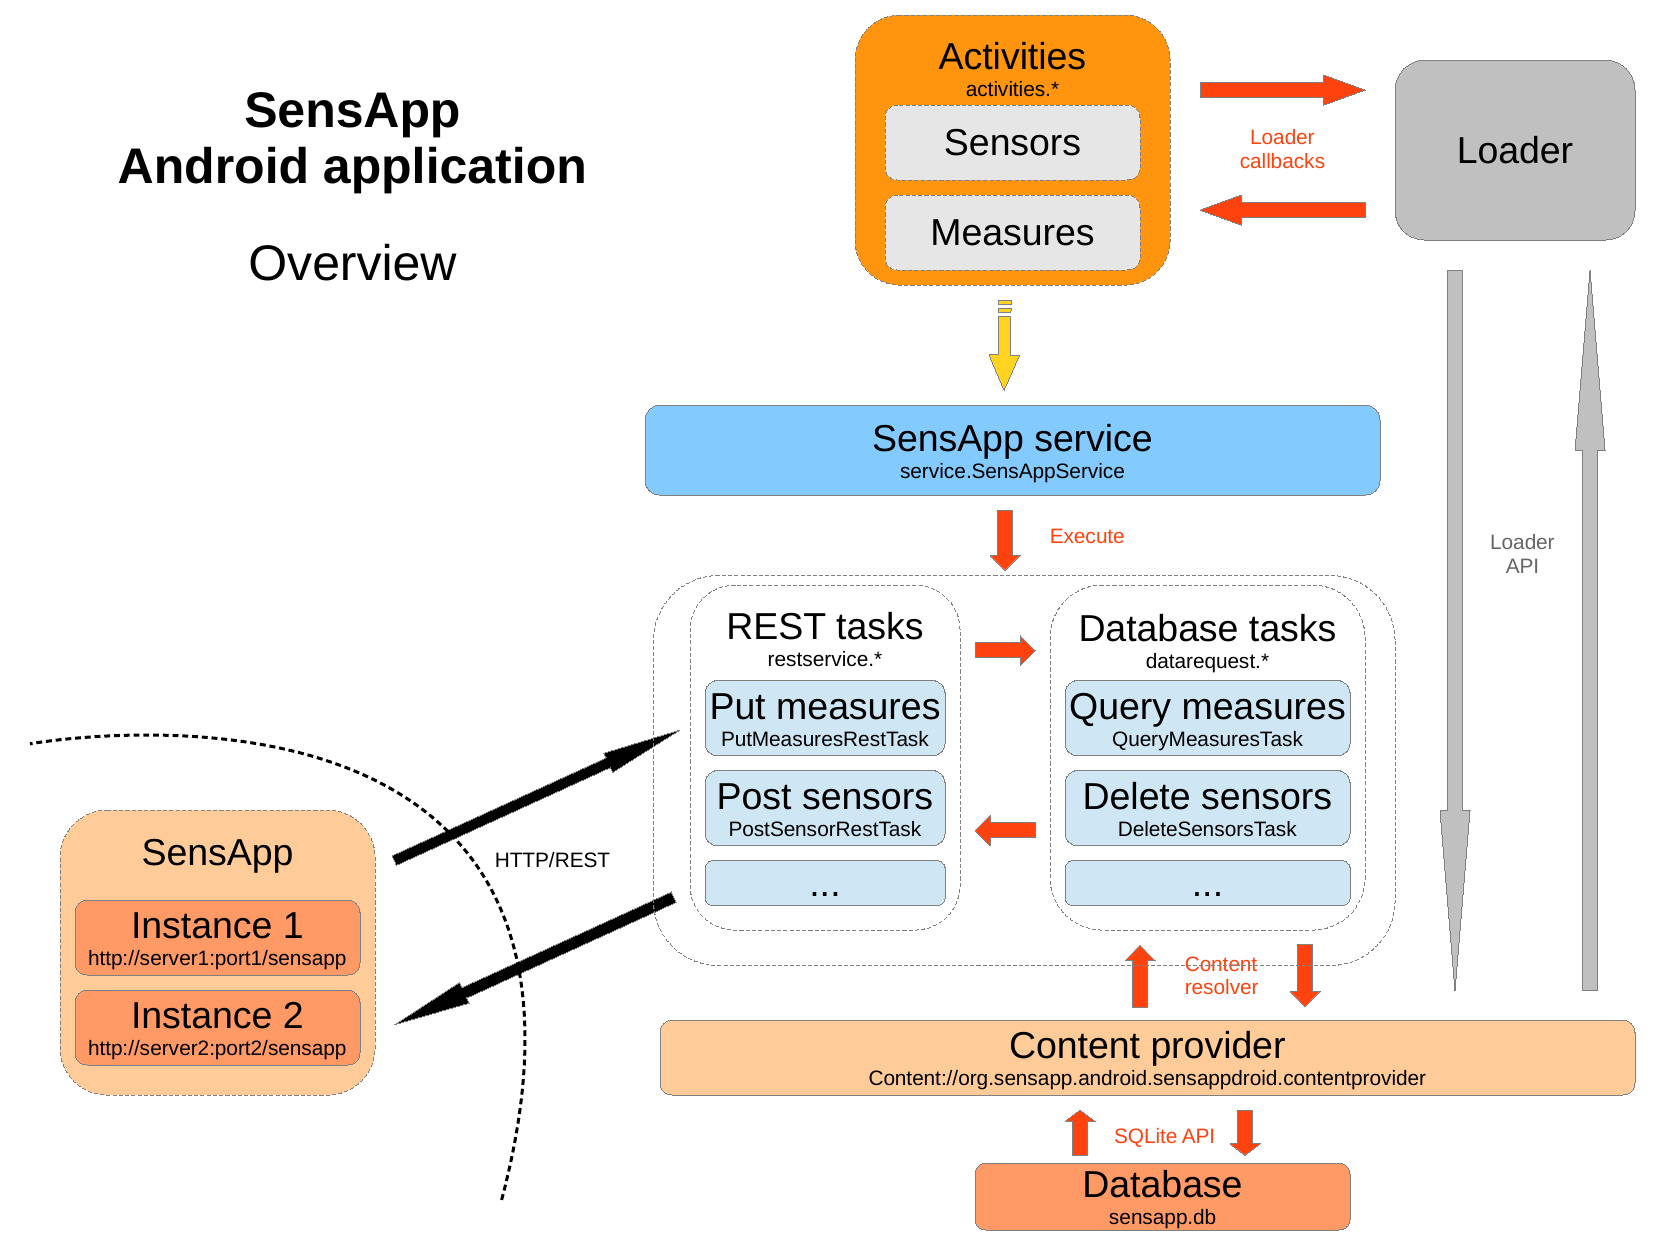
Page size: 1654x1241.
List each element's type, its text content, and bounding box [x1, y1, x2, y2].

text_box [1065, 1110, 1096, 1156]
text_box ... [1065, 860, 1351, 906]
text_box Query measures QueryMeasuresTask [1065, 680, 1351, 756]
text_box Execute [1035, 516, 1156, 556]
text_box [392, 730, 680, 866]
text_box [1200, 195, 1366, 226]
text_box Database sensapp.db [975, 1163, 1351, 1231]
text_box [1231, 1110, 1261, 1156]
text_box ... [705, 860, 946, 906]
text_box Post sensors PostSensorRestTask [705, 770, 946, 846]
text_box [975, 815, 1036, 846]
text_box Loader API [1470, 523, 1576, 586]
text_box [1440, 270, 1471, 991]
text_box Instance 1 http://server1:port1/sensapp [75, 900, 361, 976]
text_box Loader callbacks [1215, 118, 1351, 181]
text_box Database tasks datarequest.* [1050, 585, 1366, 931]
text_box Sensors [885, 105, 1141, 181]
text_box [998, 300, 1012, 305]
text_box [989, 316, 1020, 391]
text_box Activities activities.* [855, 15, 1171, 286]
text_box [998, 308, 1012, 313]
text_box [990, 510, 1021, 571]
text_box REST tasks restservice.* [690, 585, 961, 931]
text_box Content provider Content://org.sensapp.android.sensappdroid.contentprovider [660, 1020, 1636, 1096]
text_box Instance 2 http://server2:port2/sensapp [75, 990, 361, 1066]
text_box [1200, 75, 1366, 106]
text_box Content resolver [1170, 945, 1276, 1007]
text_box SensApp service service.SensAppService [645, 405, 1381, 496]
text_box Put measures PutMeasuresRestTask [705, 680, 946, 756]
text_box Measures [885, 195, 1141, 271]
text_box [1290, 944, 1321, 1007]
text_box SQLite API [1099, 1116, 1231, 1156]
text_box SensApp [60, 810, 376, 1096]
text_box [1125, 945, 1156, 1008]
text_box [975, 635, 1036, 666]
text_box [1575, 270, 1606, 991]
text_box [394, 891, 677, 1025]
text_box Loader [1395, 60, 1636, 241]
text_box HTTP/REST [480, 841, 631, 887]
text_box SensApp Android application Overview [60, 74, 646, 299]
text_box Delete sensors DeleteSensorsTask [1065, 770, 1351, 846]
